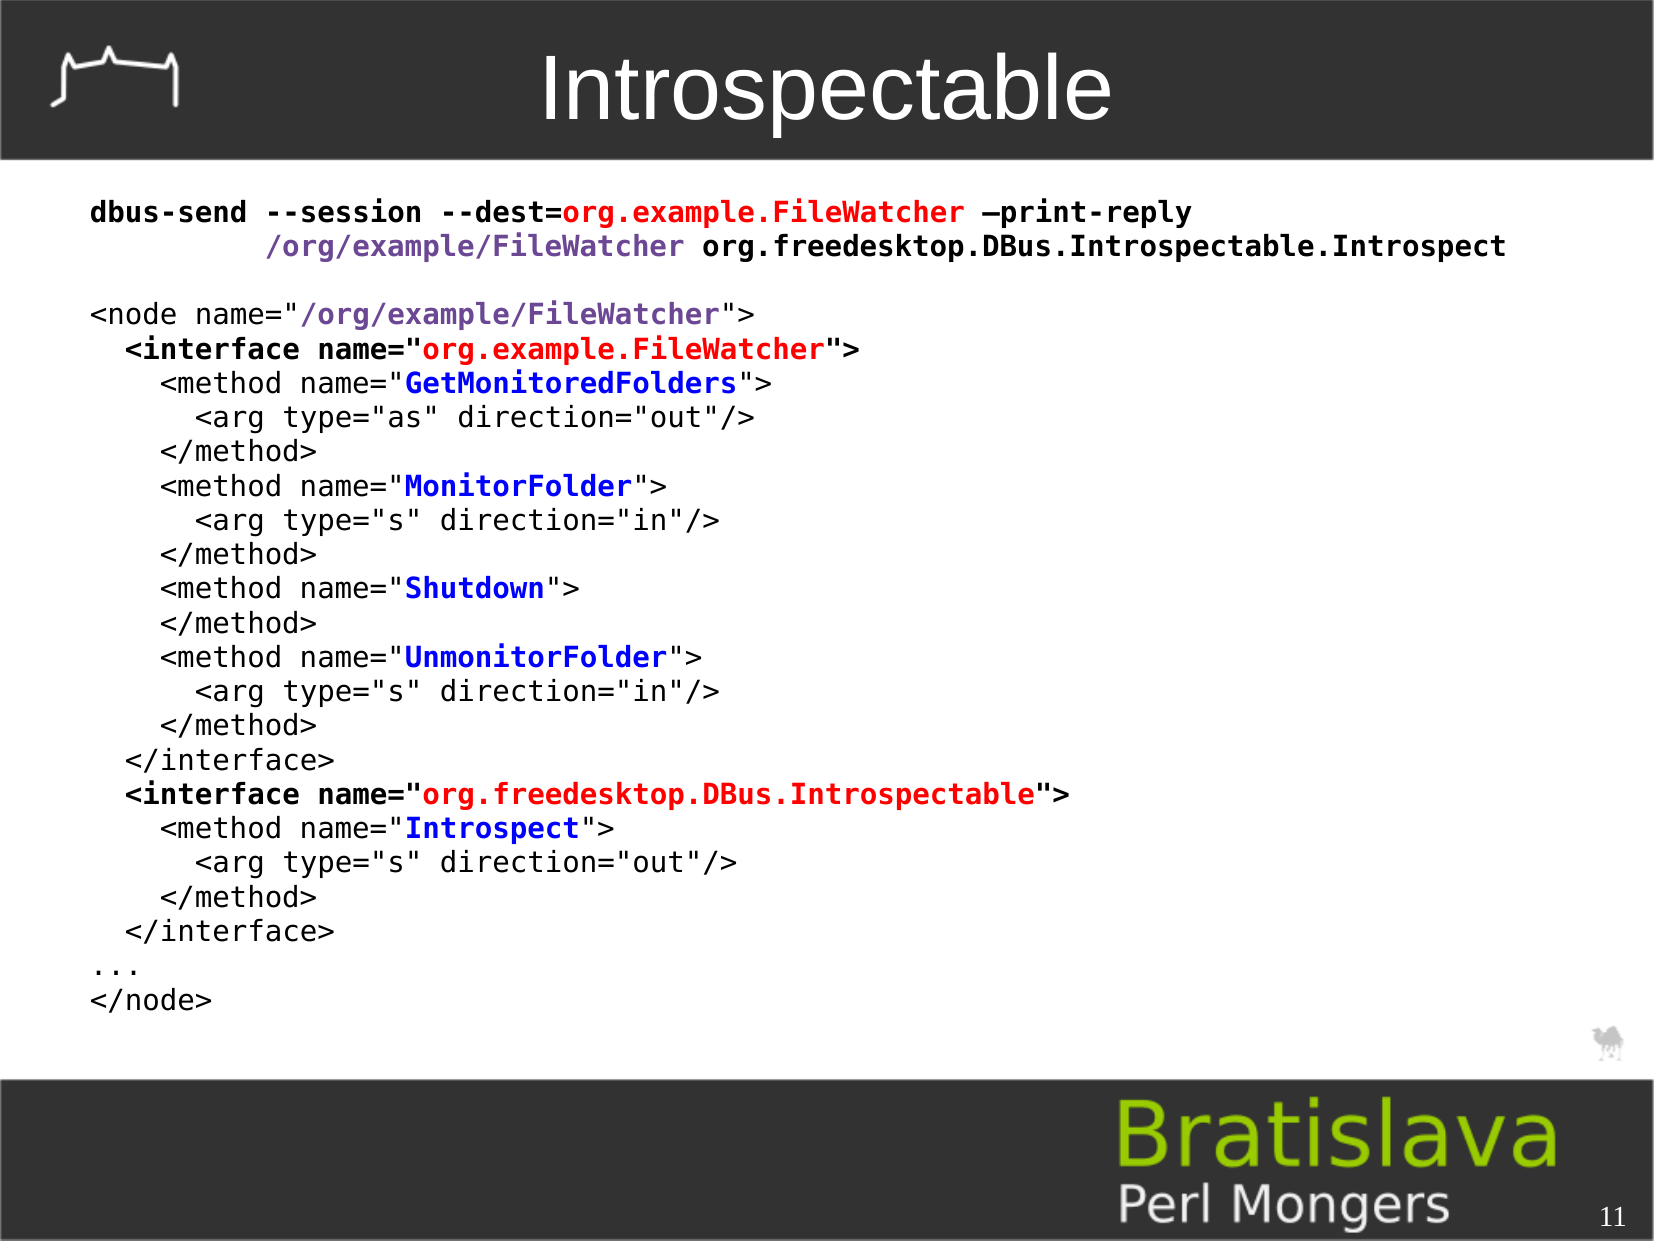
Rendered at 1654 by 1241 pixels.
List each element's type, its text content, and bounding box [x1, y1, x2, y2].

text_box dbus-send --session --dest=org.example.FileWatcher –print-reply /org/example/FileWatcher org.freedesktop.DBus.Introspectable.Introspect <node name="/org/example/FileWatcher"> <interface name="org.example.FileWatcher"> <method name="GetMonitoredFolders"> <arg type="as" direction="out"/> </method> <method name="MonitorFolder"> <arg type="s" direction="in"/> </method> <method name="Shutdown"> </method> <method name="UnmonitorFolder"> <arg type="s" direction="in"/> </method> </interface> <interface name="org.freedesktop.DBus.Introspectable"> <method name="Introspect"> <arg type="s" direction="out"/> </method> </interface> ... </node> [75, 187, 1576, 1051]
picture [0, 0, 1654, 1241]
title Introspectable [76, 36, 1577, 140]
